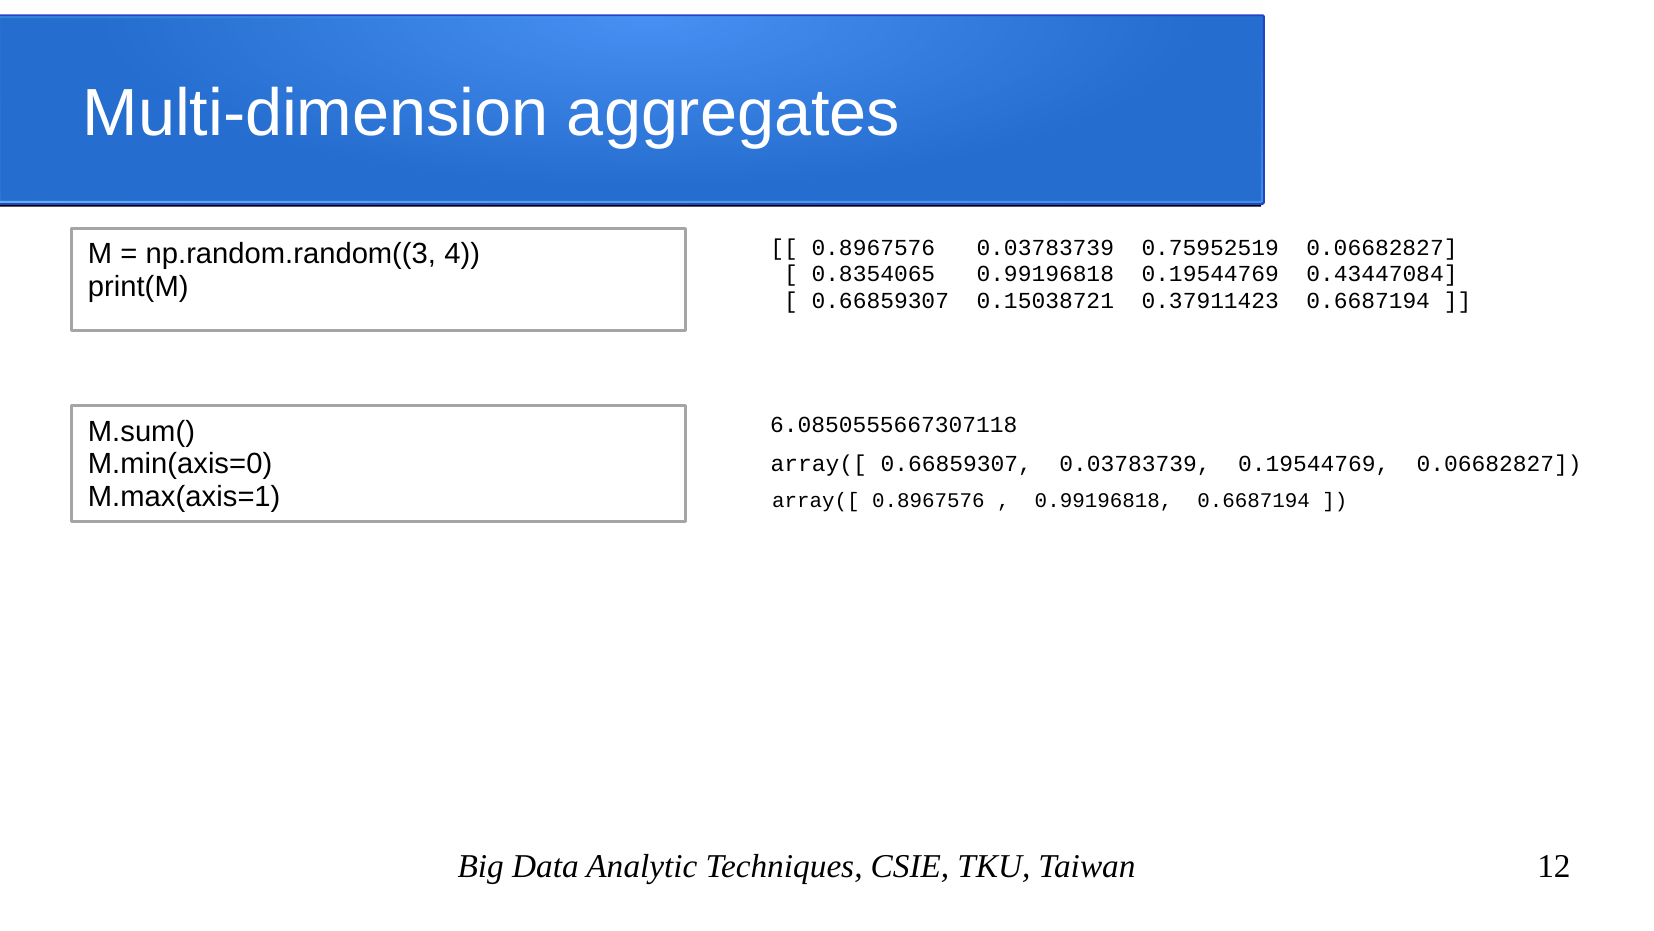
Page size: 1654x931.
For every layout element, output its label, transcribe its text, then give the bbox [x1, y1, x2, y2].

title Multi-dimension aggregates [82, 35, 1235, 189]
text_box M.sum() M.min(axis=0) M.max(axis=1) [71, 405, 686, 522]
text_box [[ 0.8967576 0.03783739 0.75952519 0.06682827] [ 0.8354065 0.99196818 0.19544769 0.43447084] [ 0.66859307 0.15038721 0.37911423 0.6687194 ]] [755, 229, 1501, 349]
text_box array([ 0.8967576 , 0.99196818, 0.6687194 ]) [757, 482, 1362, 545]
text_box array([ 0.66859307, 0.03783739, 0.19544769, 0.06682827]) [755, 444, 1619, 509]
text_box M = np.random.random((3, 4)) print(M) [71, 228, 686, 331]
text_box 6.0850555667307118 [755, 406, 1087, 444]
